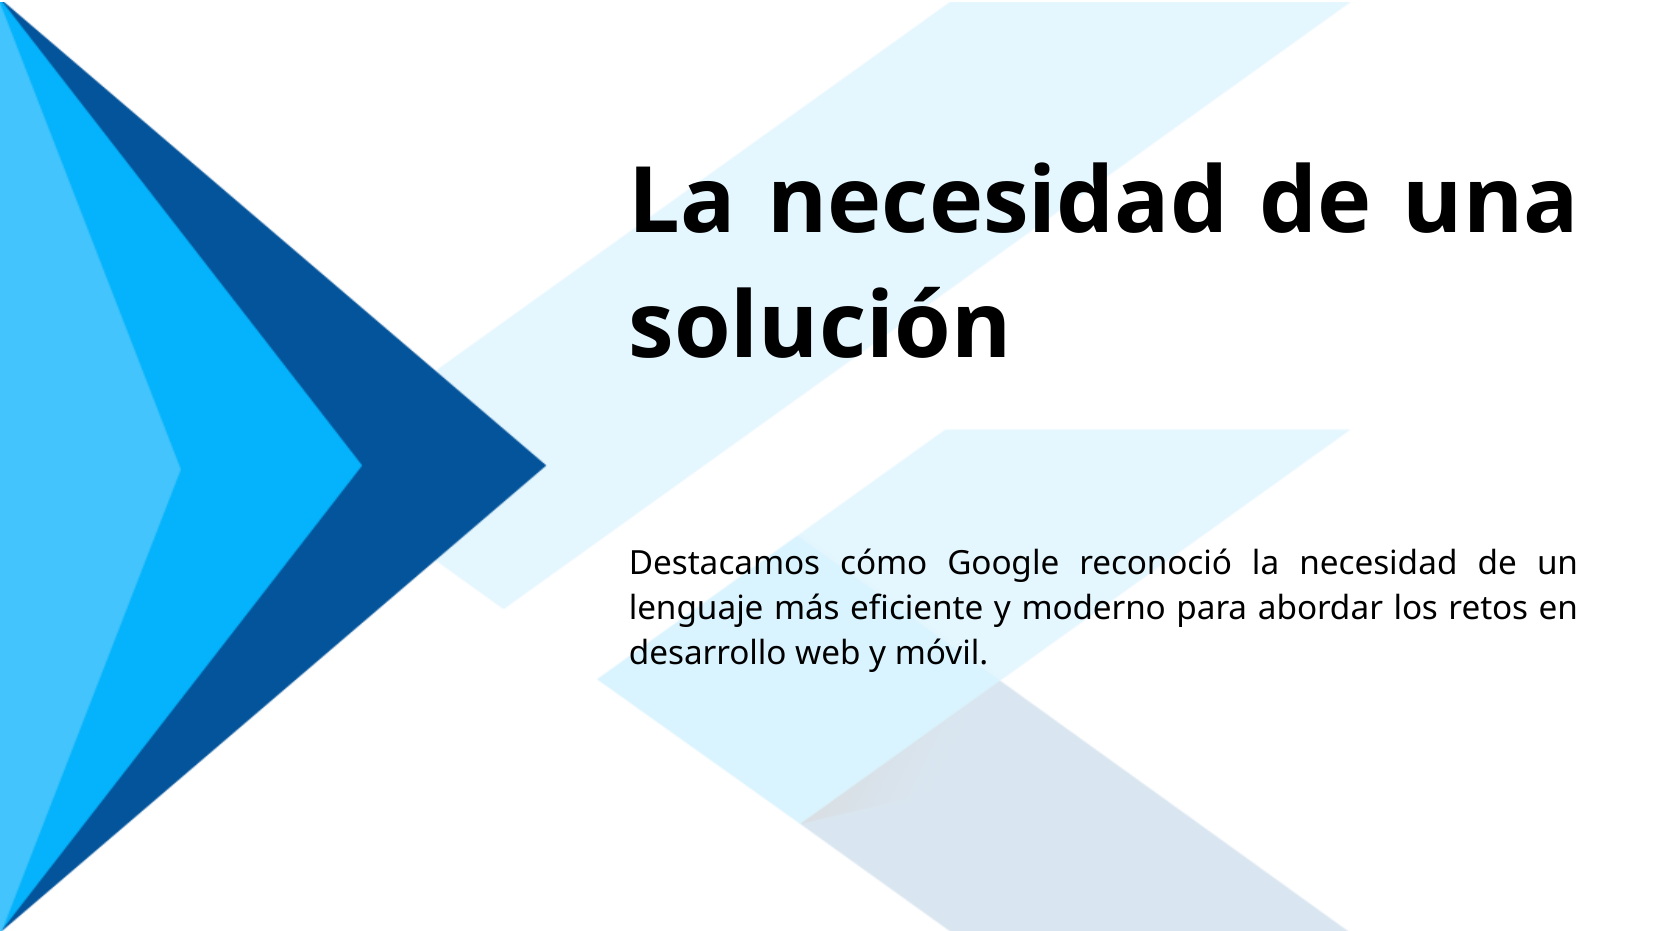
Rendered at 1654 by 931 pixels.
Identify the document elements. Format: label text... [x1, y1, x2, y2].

text_box La necesidad de una solución [614, 126, 1595, 402]
picture [0, 2, 1654, 931]
text_box Destacamos cómo Google reconoció la necesidad de un lenguaje más eficiente y moderno para abordar los retos en desarrollo web y móvil. [614, 531, 1595, 813]
